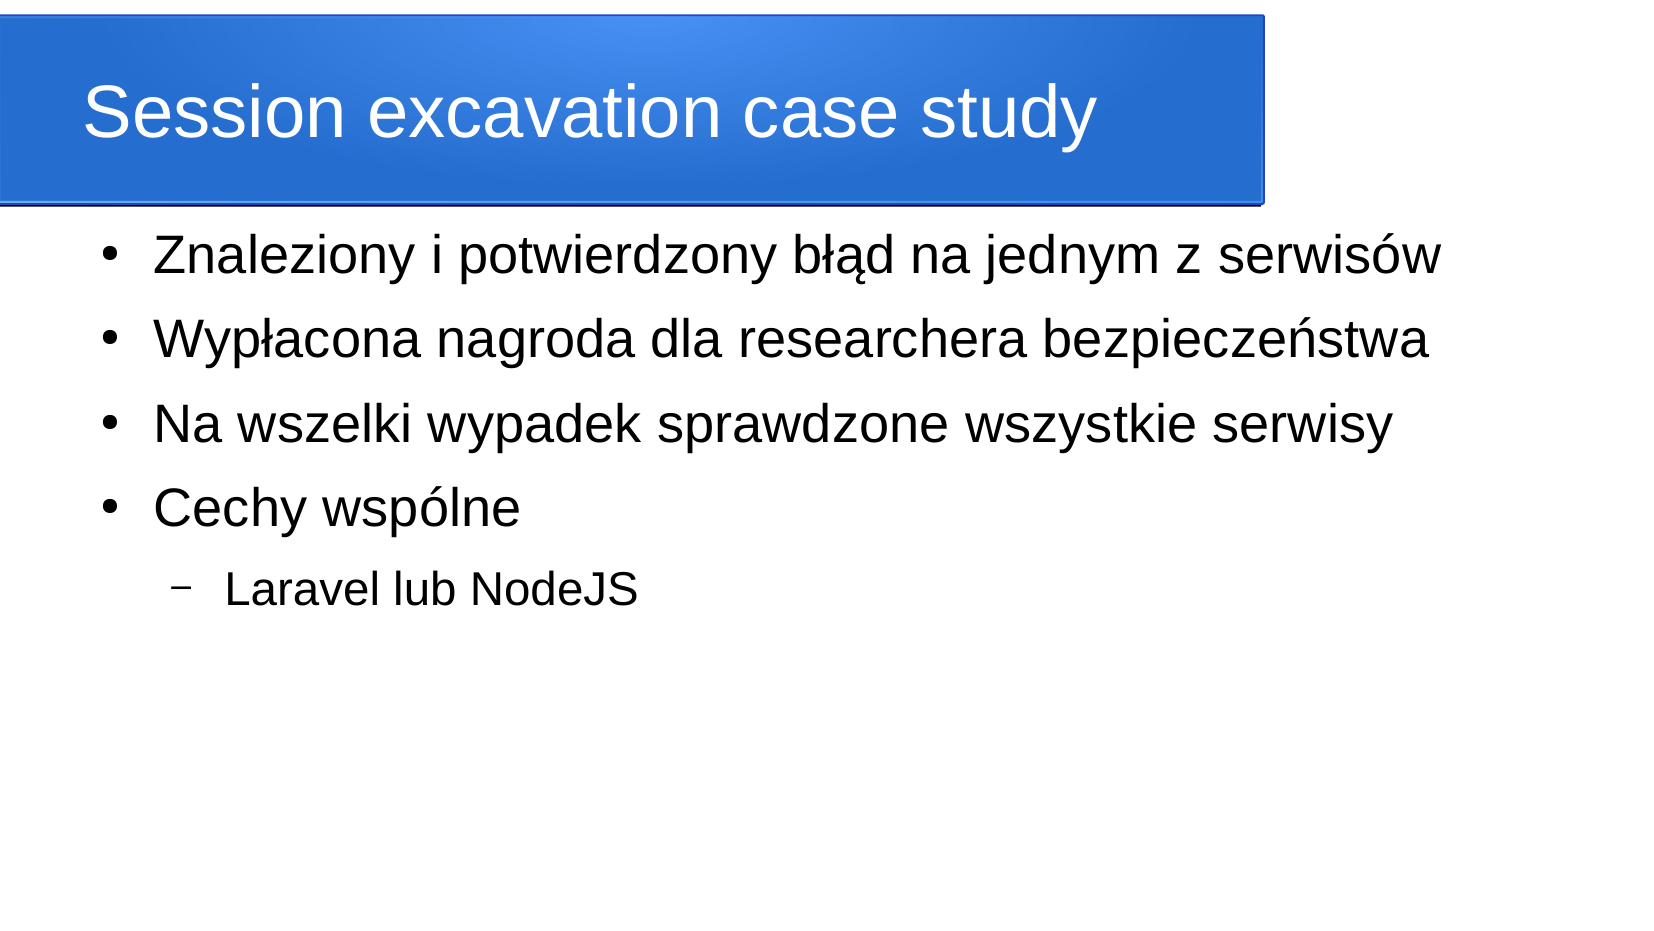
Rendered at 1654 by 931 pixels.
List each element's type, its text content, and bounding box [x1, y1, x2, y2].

list Znaleziony i potwierdzony błąd na jednym z serwisów Wypłacona nagroda dla researchera bezpieczeństwa Na wszelki wypadek sprawdzone wszystkie serwisy Cechy wspólne Laravel lub NodeJS [82, 224, 1571, 764]
title Session excavation case study [82, 35, 1235, 189]
